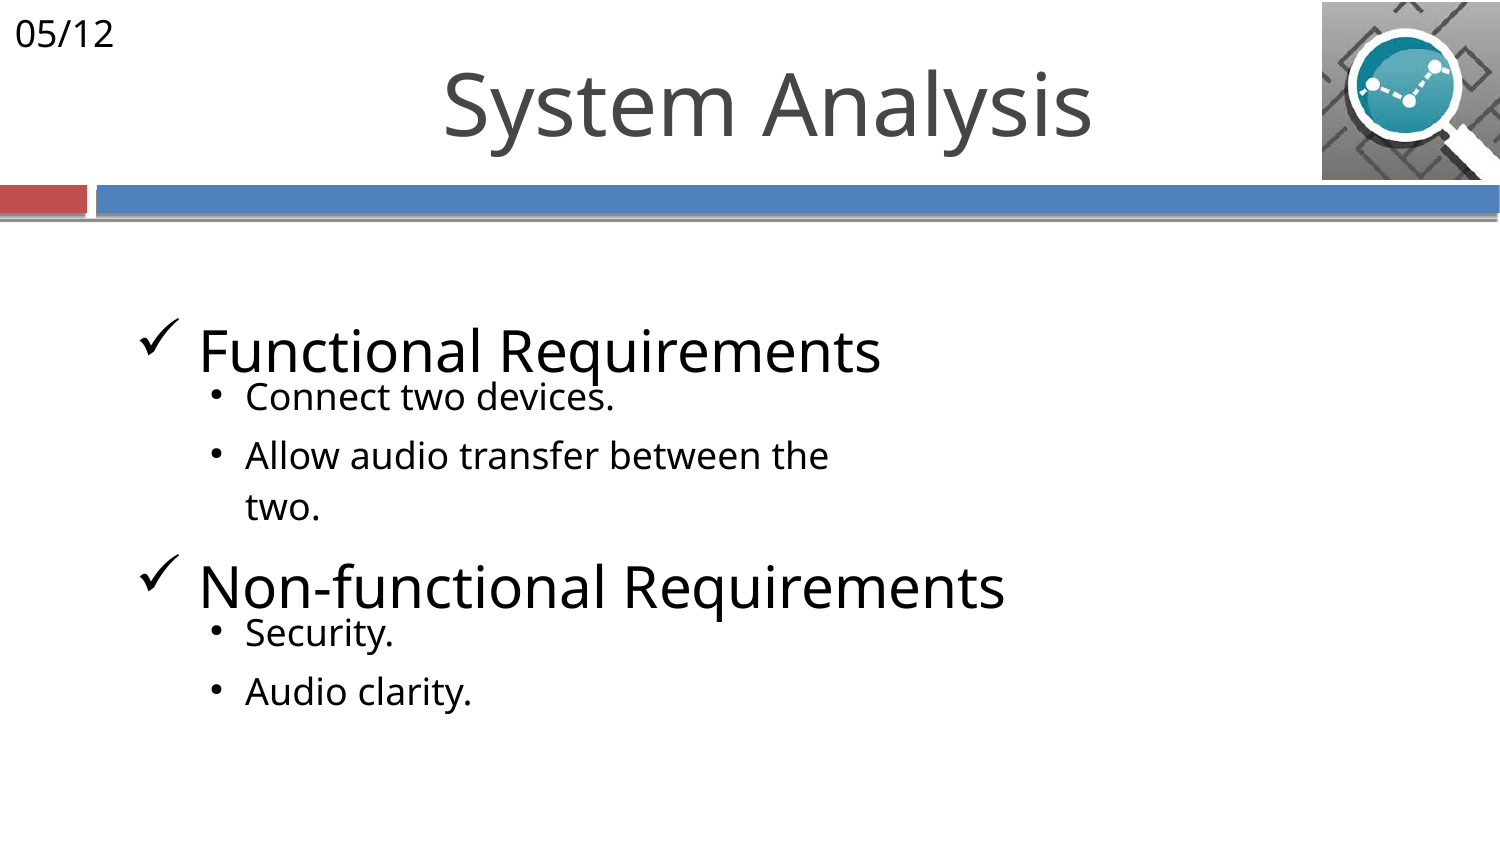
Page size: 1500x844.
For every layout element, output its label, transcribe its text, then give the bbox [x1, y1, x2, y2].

text_box Functional Requirements [119, 271, 1200, 363]
text_box Allow audio transfer between the two. [195, 421, 901, 486]
text_box Audio clarity. [195, 657, 901, 722]
text_box Connect two devices. [195, 362, 736, 421]
text_box System Analysis [99, 19, 1438, 185]
text_box 05/12 [0, 0, 151, 64]
picture [1322, 2, 1500, 180]
text_box Security. [195, 598, 736, 657]
text_box Non-functional Requirements [119, 508, 1200, 599]
